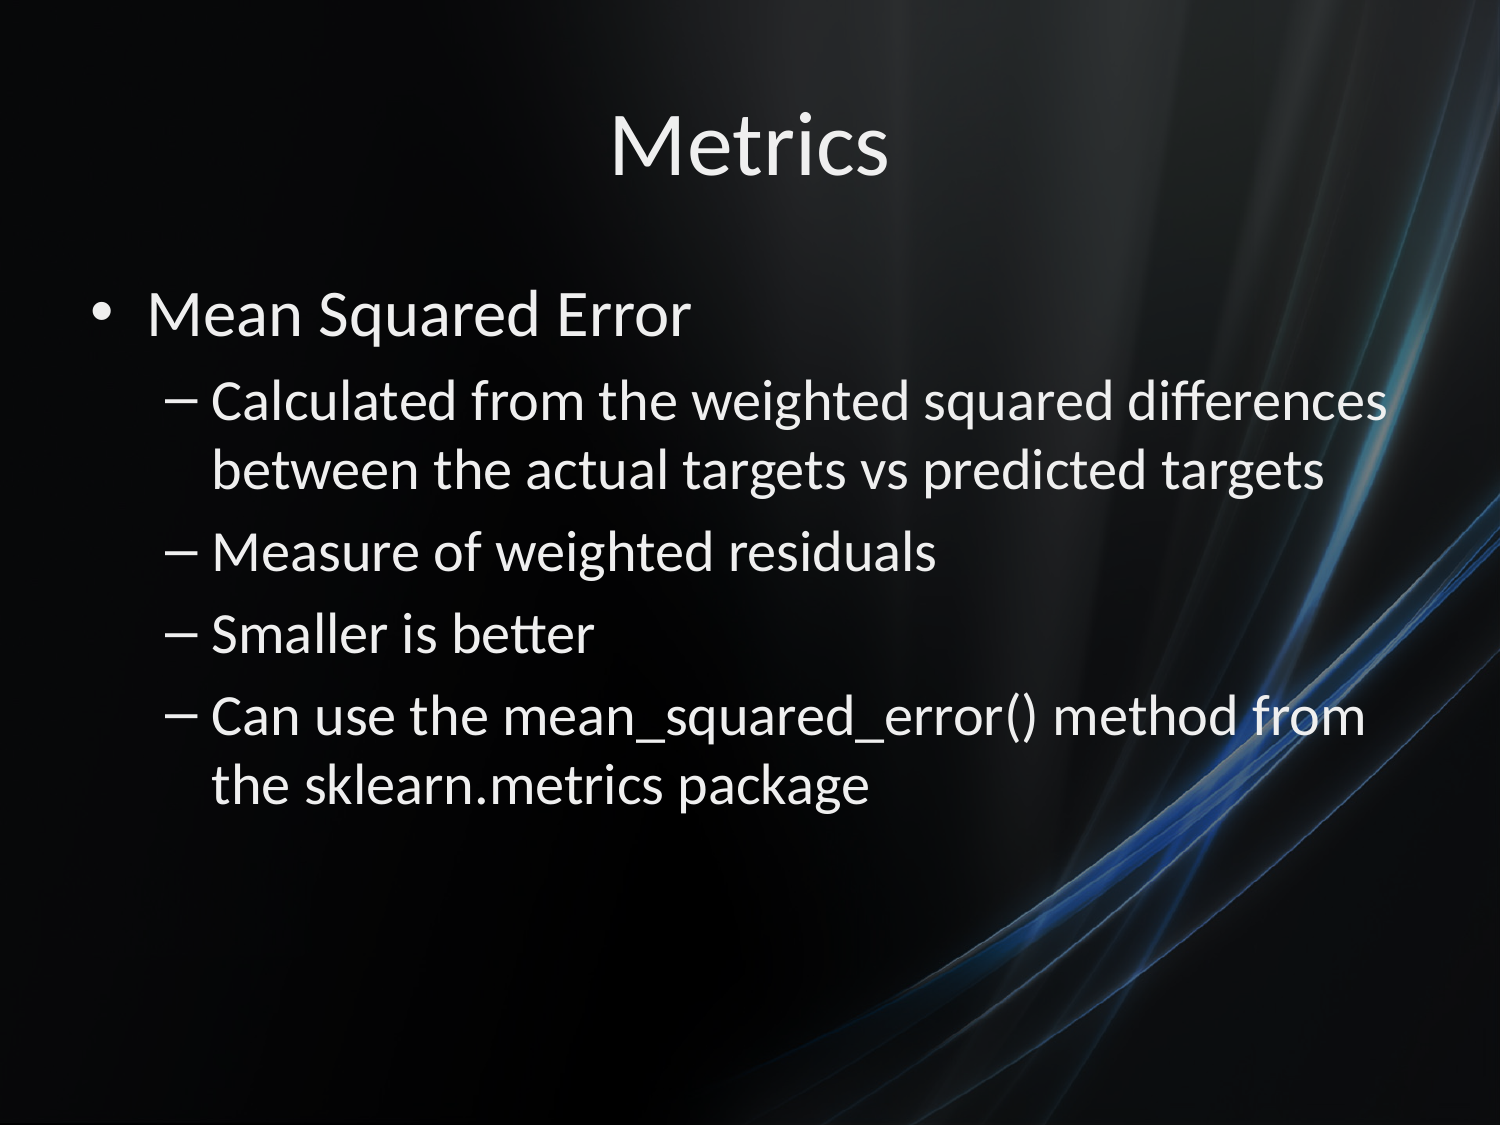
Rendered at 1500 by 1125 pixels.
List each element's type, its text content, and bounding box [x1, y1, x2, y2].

picture [0, 0, 1500, 1125]
list Mean Squared Error Calculated from the weighted squared differences between the actual targets vs predicted targets Measure of weighted residuals Smaller is better Can use the mean_squared_error() method from the sklearn.metrics package [75, 262, 1425, 1005]
title Metrics [75, 45, 1425, 233]
